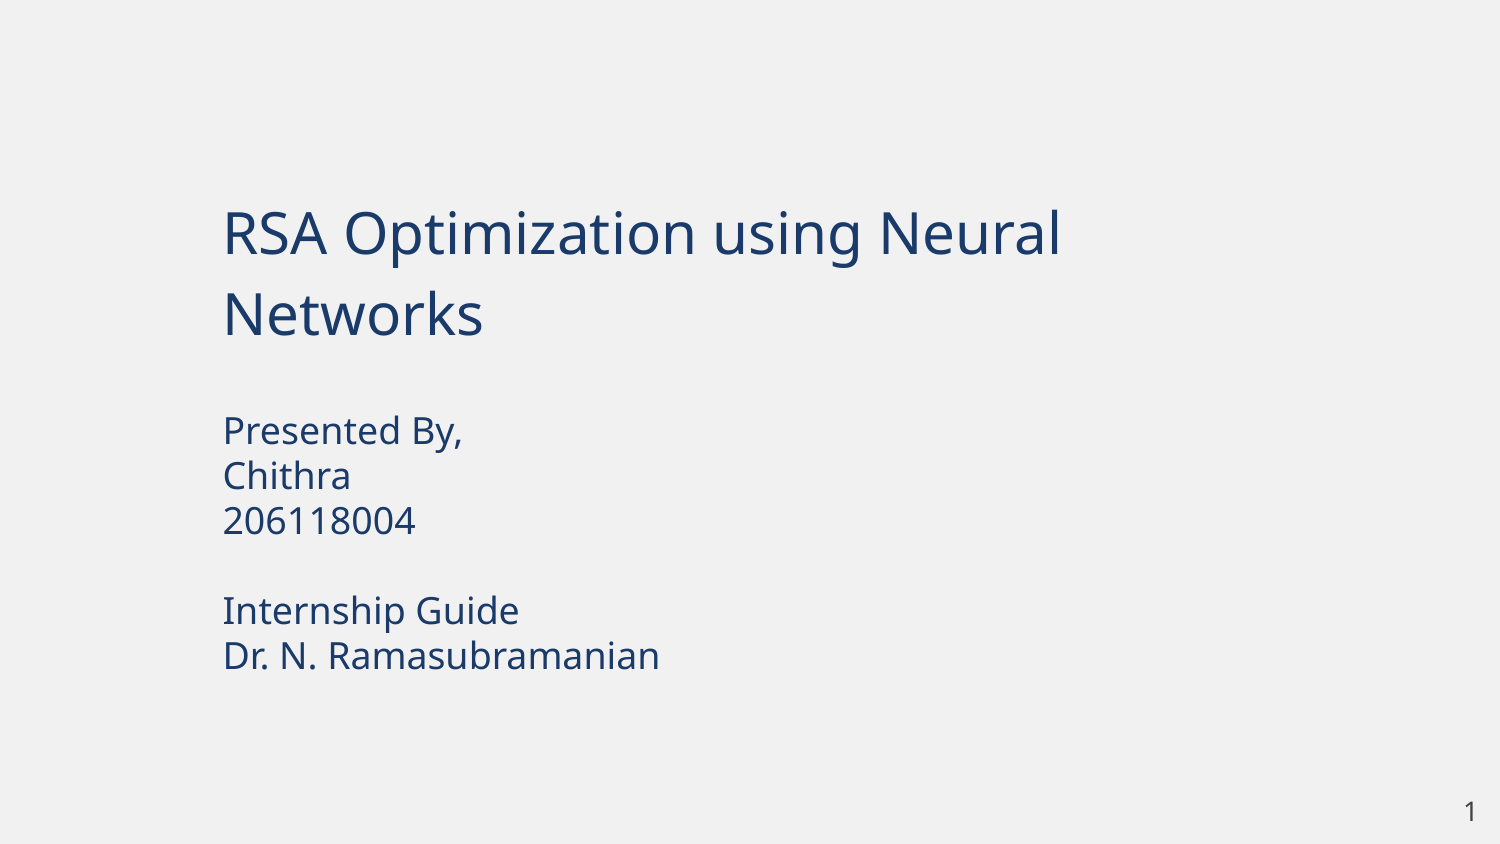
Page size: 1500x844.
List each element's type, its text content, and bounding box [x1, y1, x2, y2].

slide_number <number> [1403, 779, 1494, 844]
text_box RSA Optimization using Neural Networks Presented By, Chithra 206118004 Internship Guide Dr. N. Ramasubramanian [222, 112, 1278, 750]
